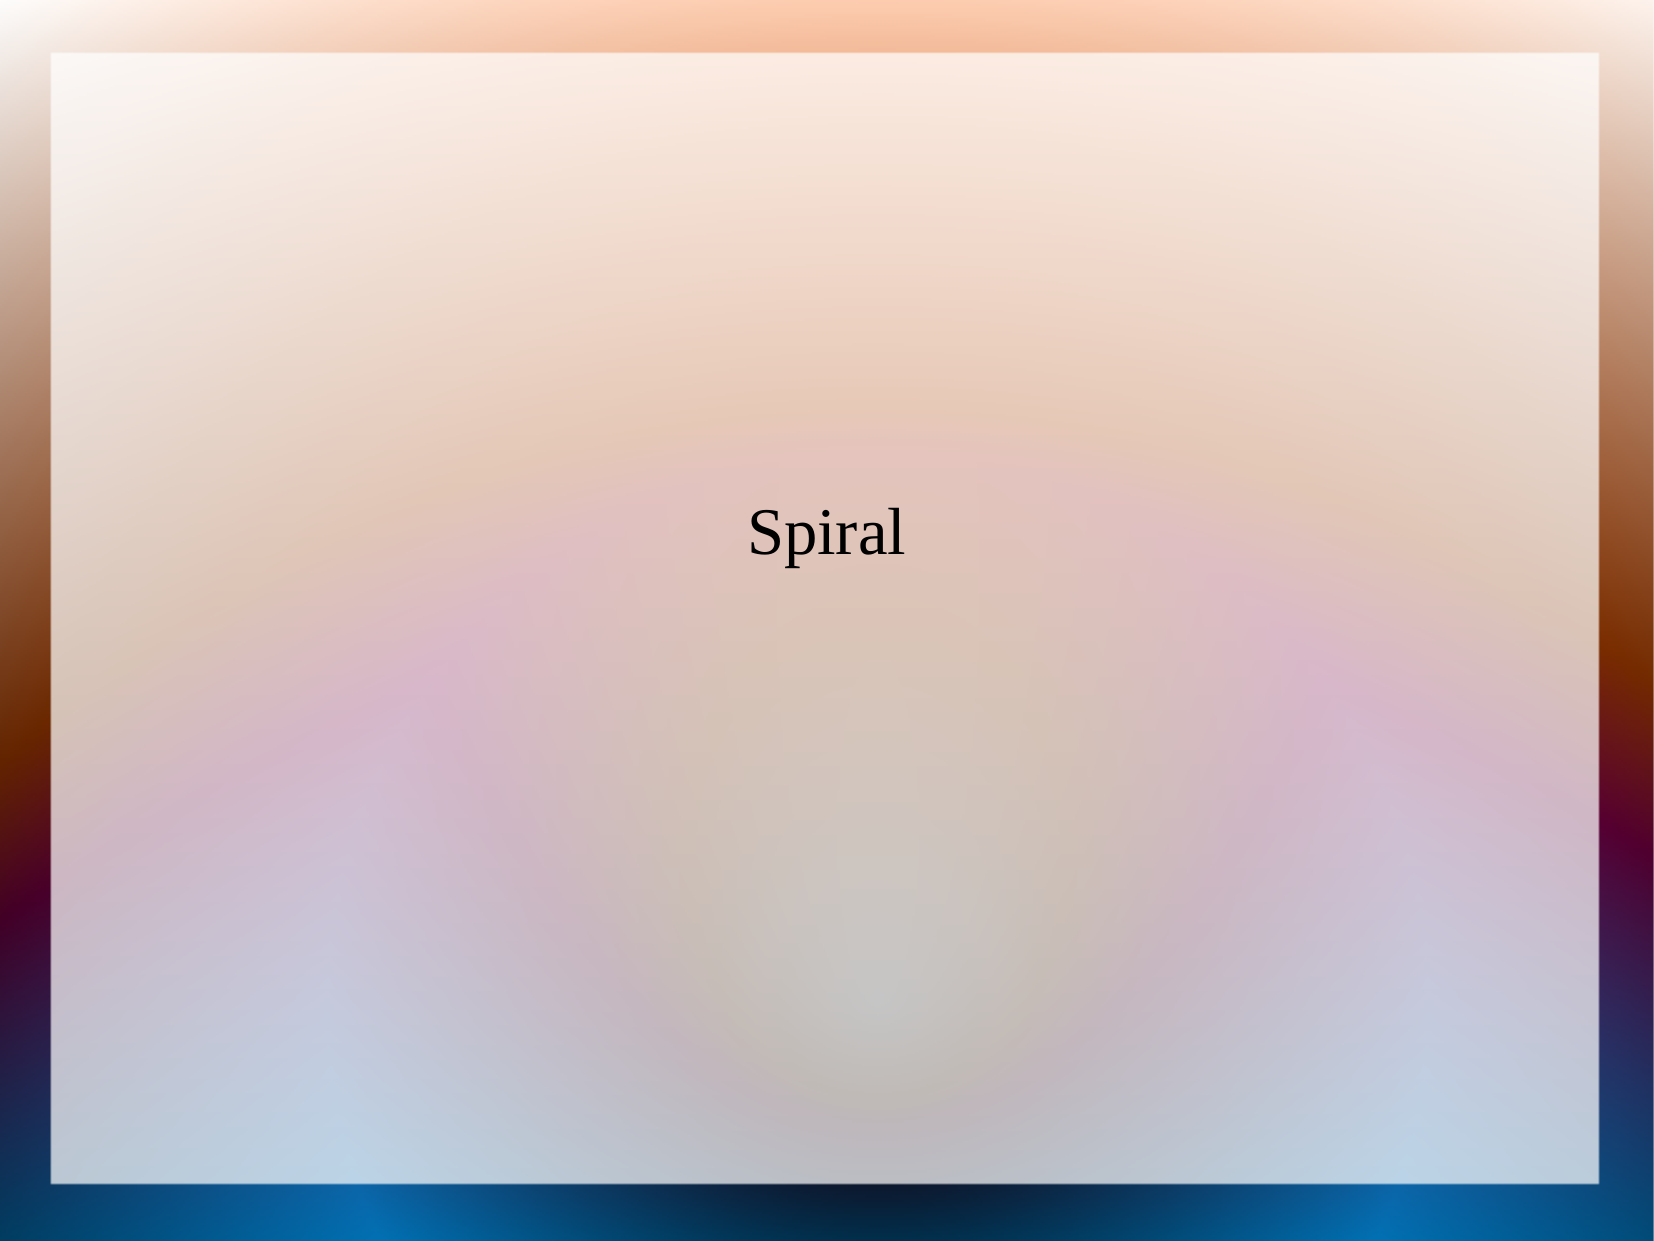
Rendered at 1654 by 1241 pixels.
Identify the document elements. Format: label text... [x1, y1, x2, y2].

subtitle Spiral [82, 55, 1571, 1010]
picture [0, 0, 1654, 1241]
